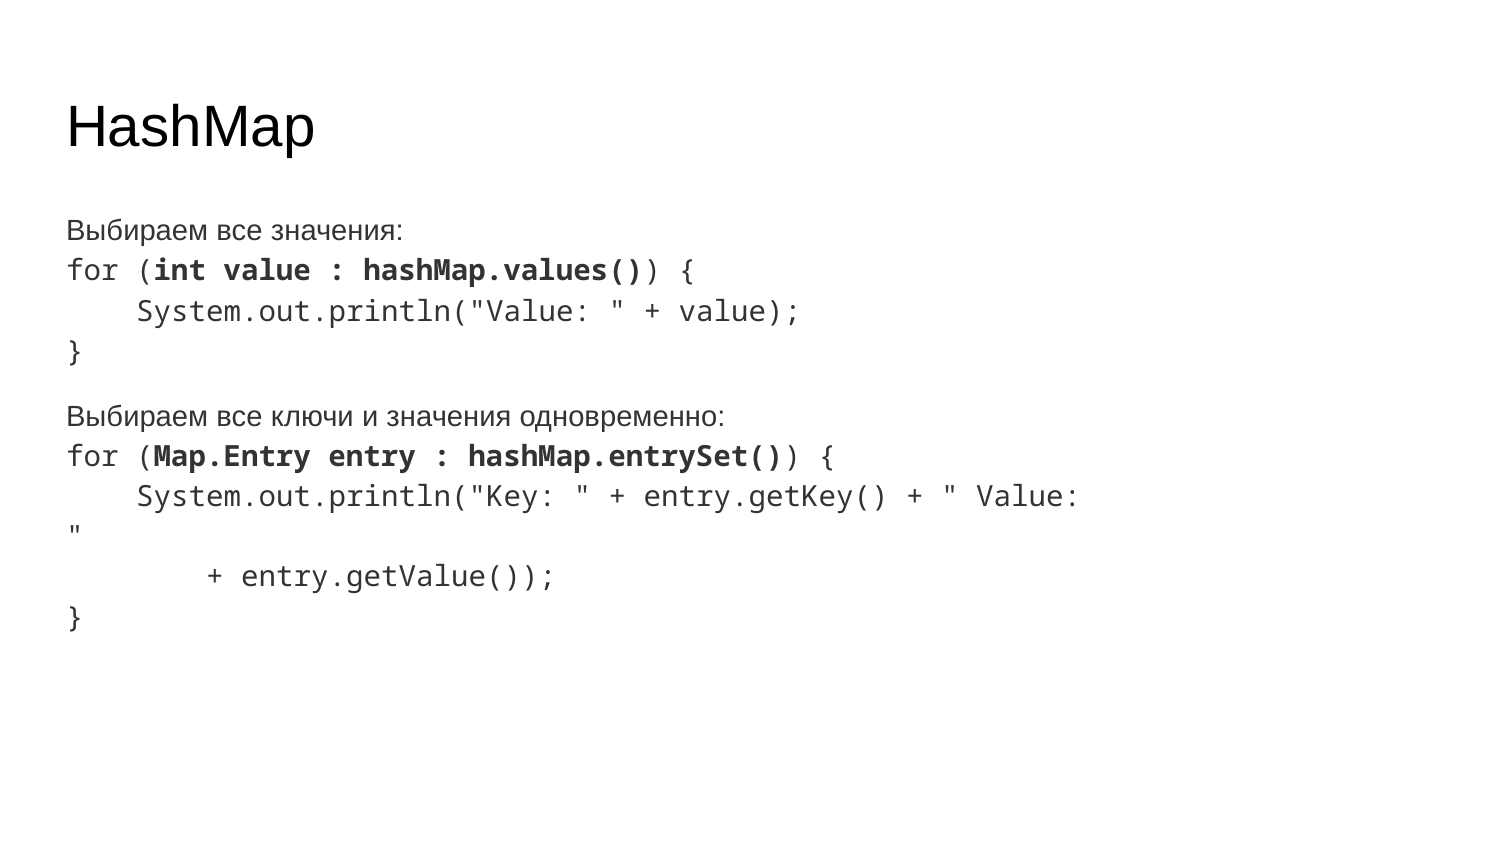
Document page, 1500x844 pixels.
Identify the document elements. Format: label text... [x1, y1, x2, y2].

text_box Выбираем все значения: for (int value : hashMap.values()) { System.out.println("Value: " + value); } Выбираем все ключи и значения одновременно: for (Map.Entry entry : hashMap.entrySet()) { System.out.println("Key: " + entry.getKey() + " Value: " + entry.getValue()); } [51, 191, 1125, 821]
title HashMap [51, 72, 1449, 167]
